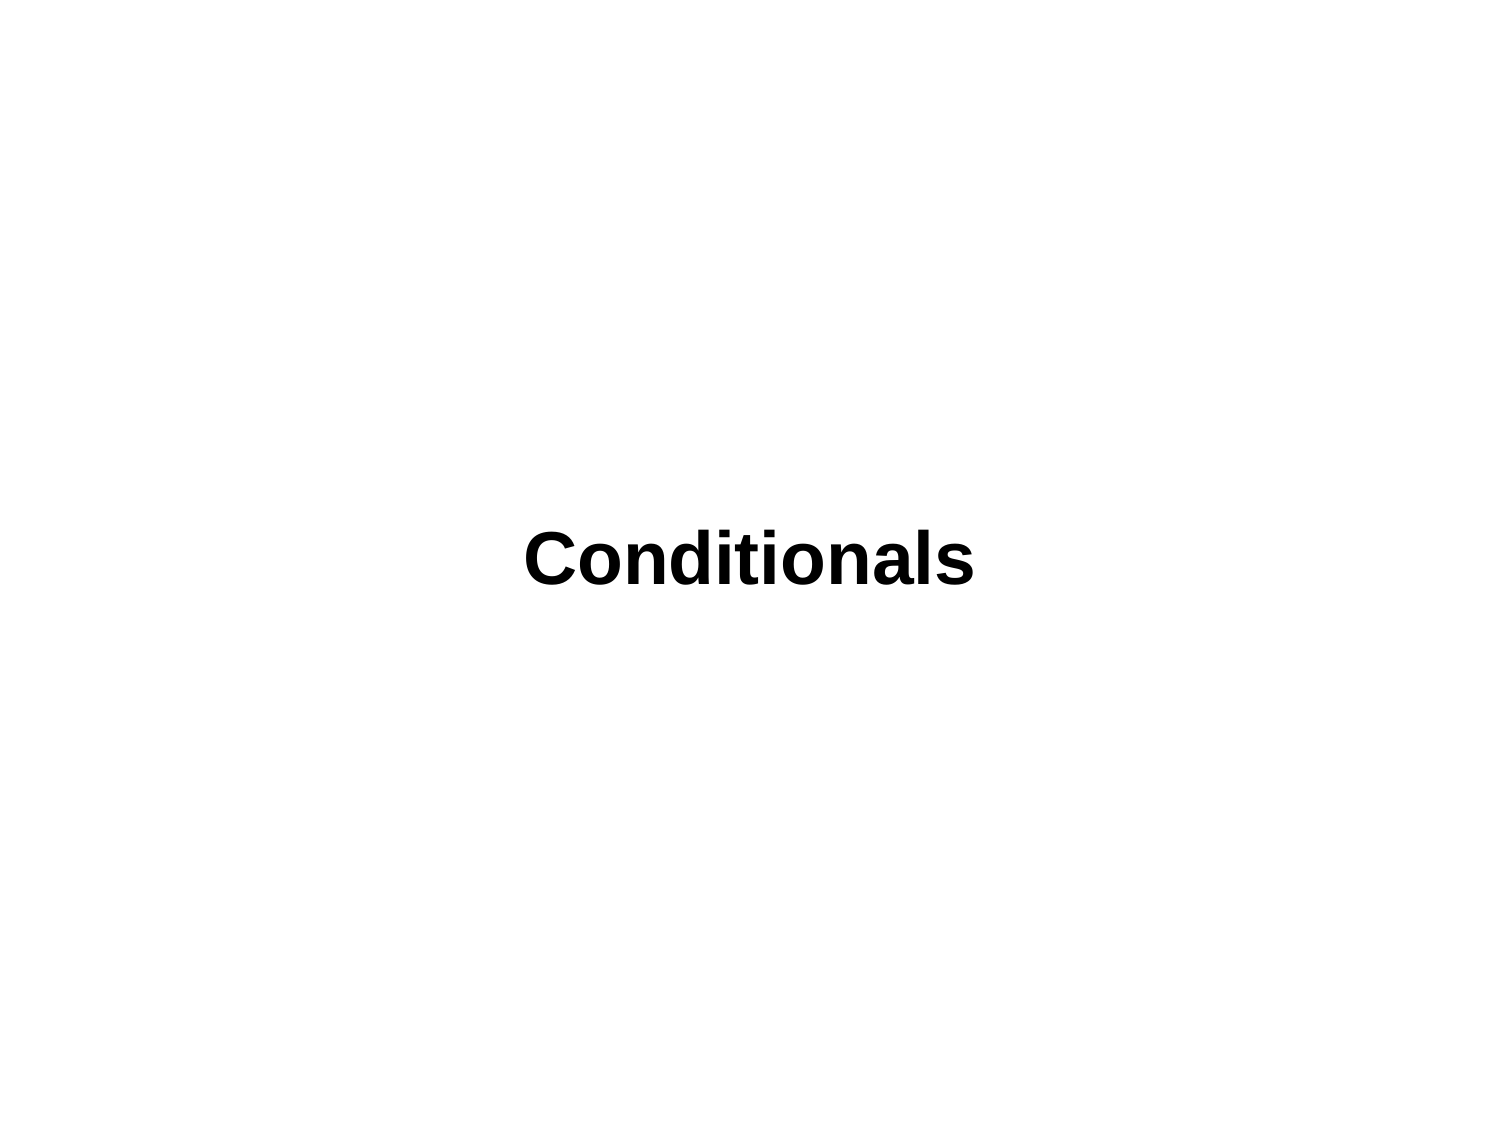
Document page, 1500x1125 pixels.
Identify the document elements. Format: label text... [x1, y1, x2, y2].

text_box Conditionals [75, 510, 1425, 615]
